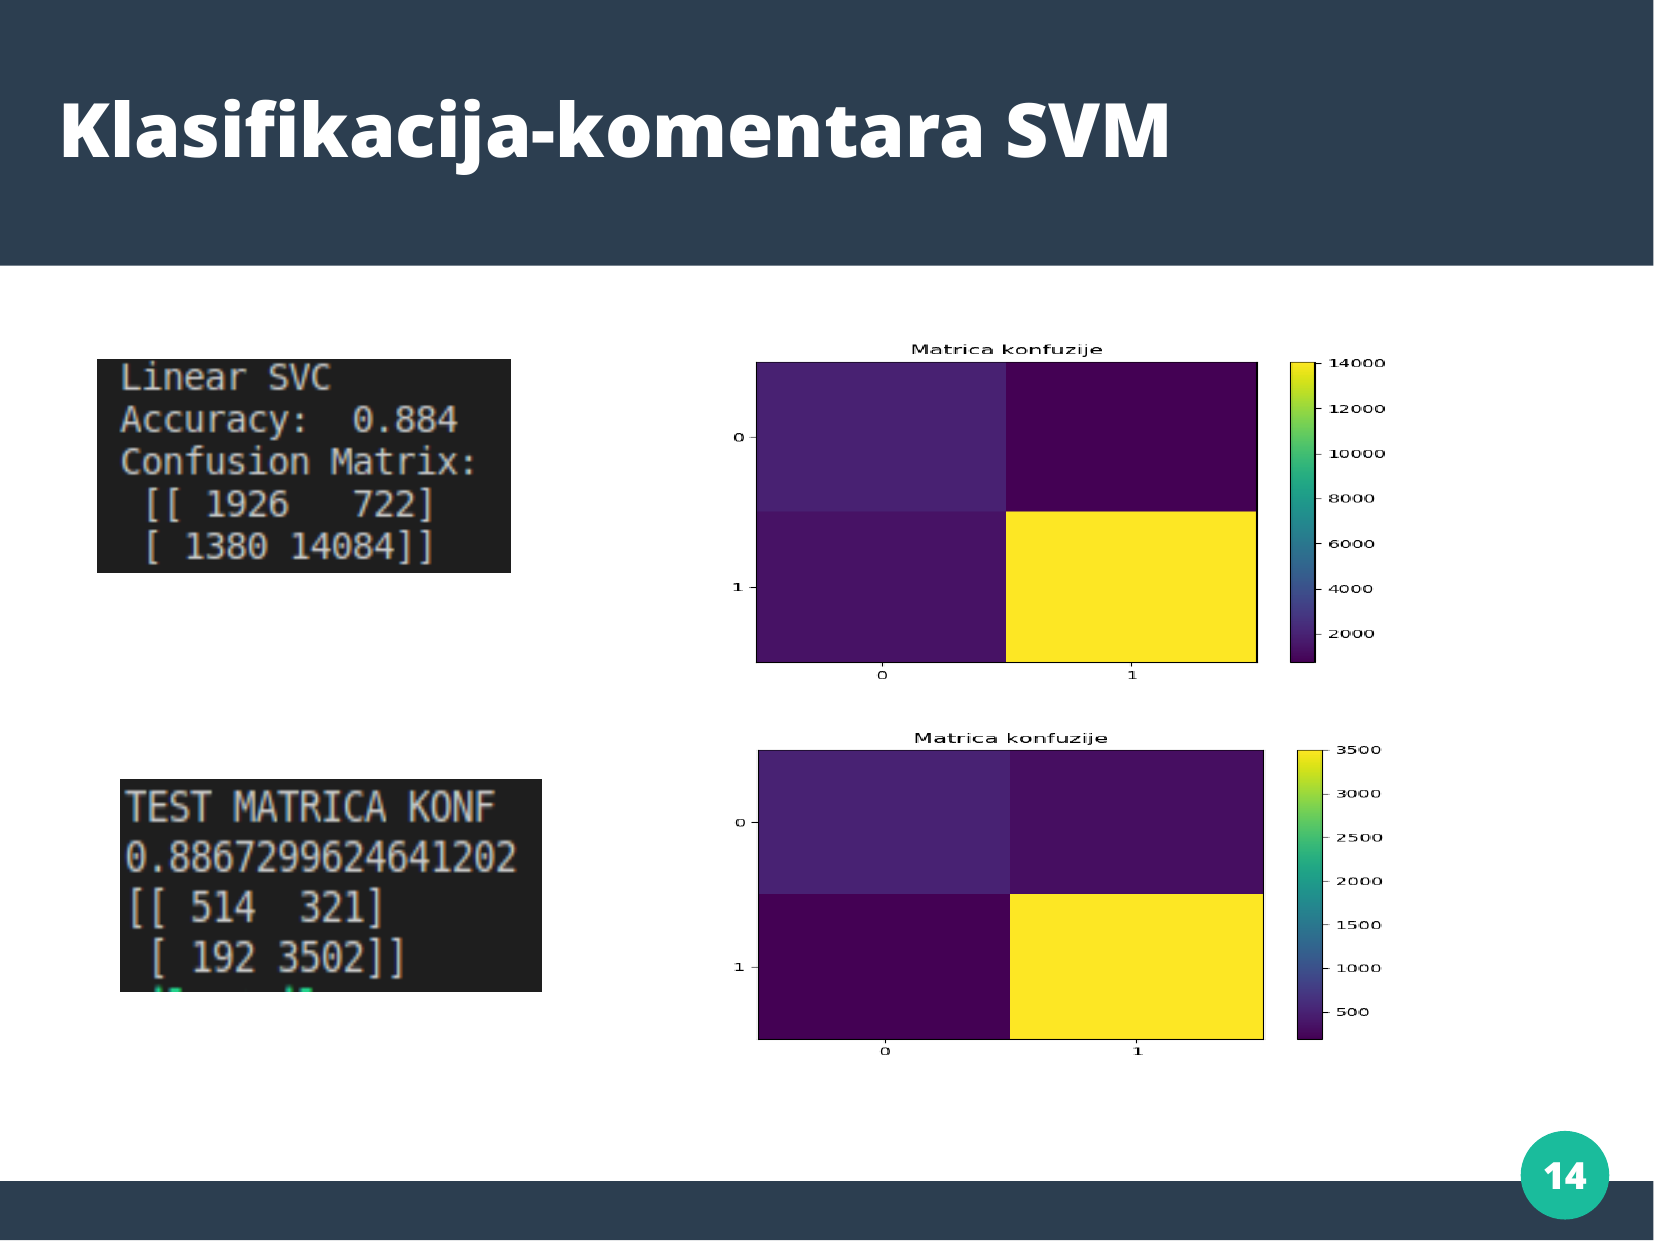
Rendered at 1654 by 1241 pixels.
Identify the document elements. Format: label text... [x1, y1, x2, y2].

picture [612, 314, 1486, 1081]
picture [97, 359, 511, 573]
picture [120, 779, 542, 992]
title Klasifikacija-komentara SVM [59, 49, 1595, 207]
